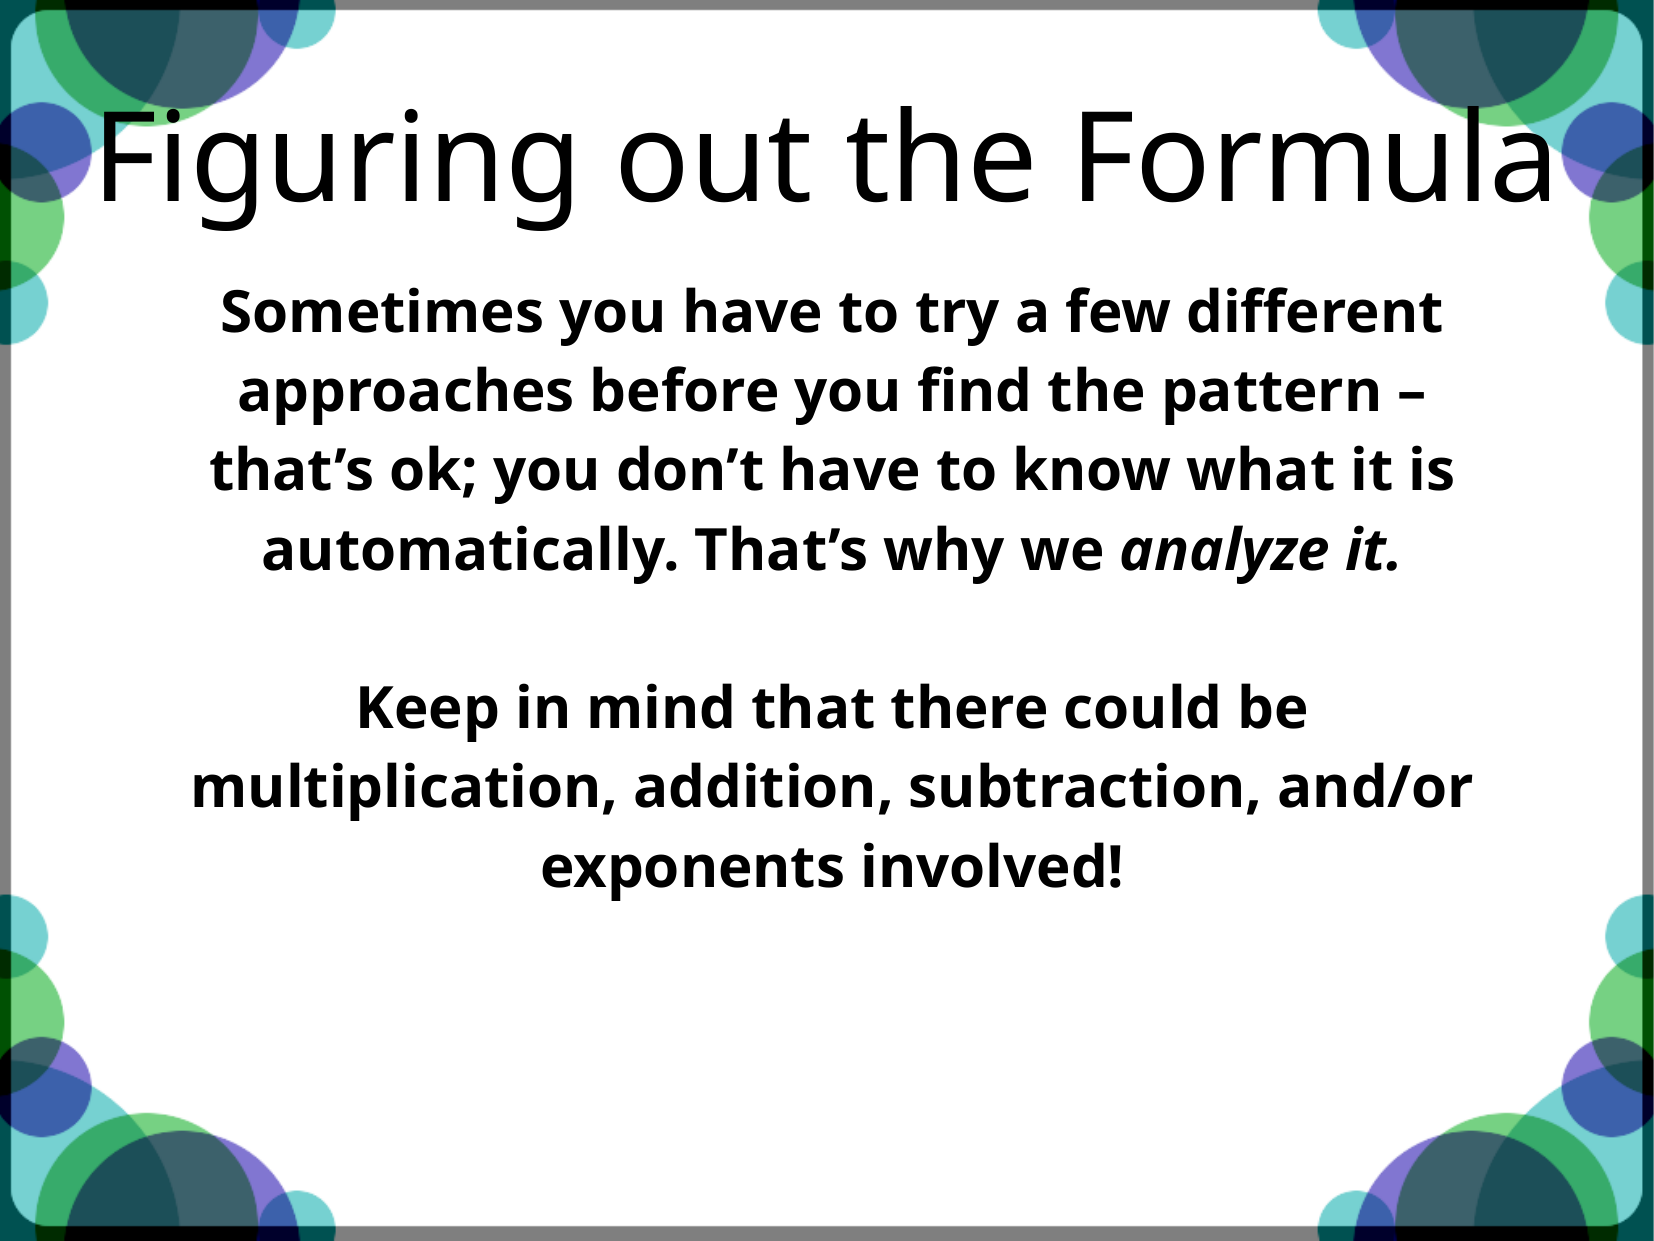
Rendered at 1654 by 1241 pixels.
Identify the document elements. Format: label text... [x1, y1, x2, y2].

picture [0, 0, 1654, 1241]
title Figuring out the Formula [82, 49, 1571, 257]
text_box Sometimes you have to try a few different approaches before you find the pattern – that’s ok; you don’t have to know what it is automatically. That’s why we analyze it. Keep in mind that there could be multiplication, addition, subtraction, and/or exponents involved! [135, 270, 1531, 727]
